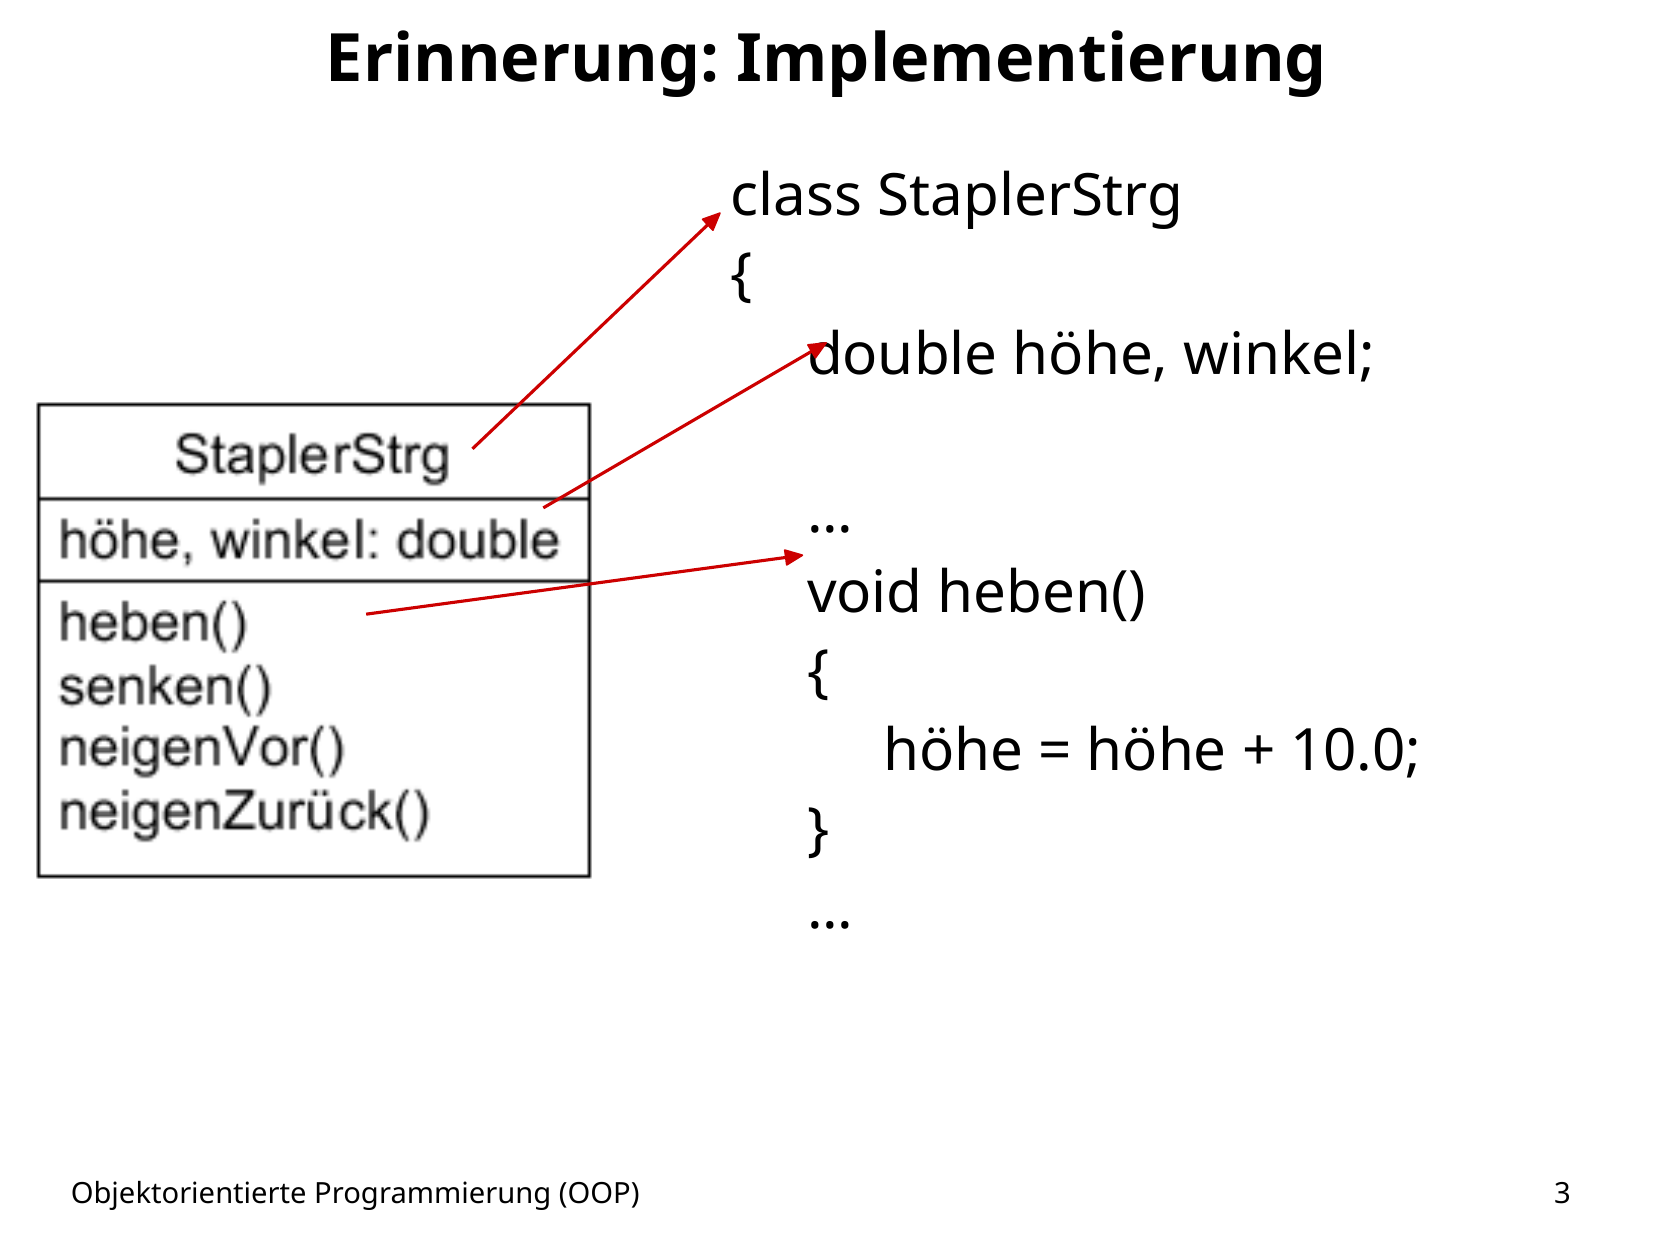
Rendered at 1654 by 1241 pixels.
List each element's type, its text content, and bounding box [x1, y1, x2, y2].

title Erinnerung: Implementierung [0, 5, 1654, 107]
picture [35, 401, 595, 882]
list class StaplerStrg { double höhe, winkel; ... void heben() { höhe = höhe + 10.0; } ... [685, 153, 1607, 1146]
